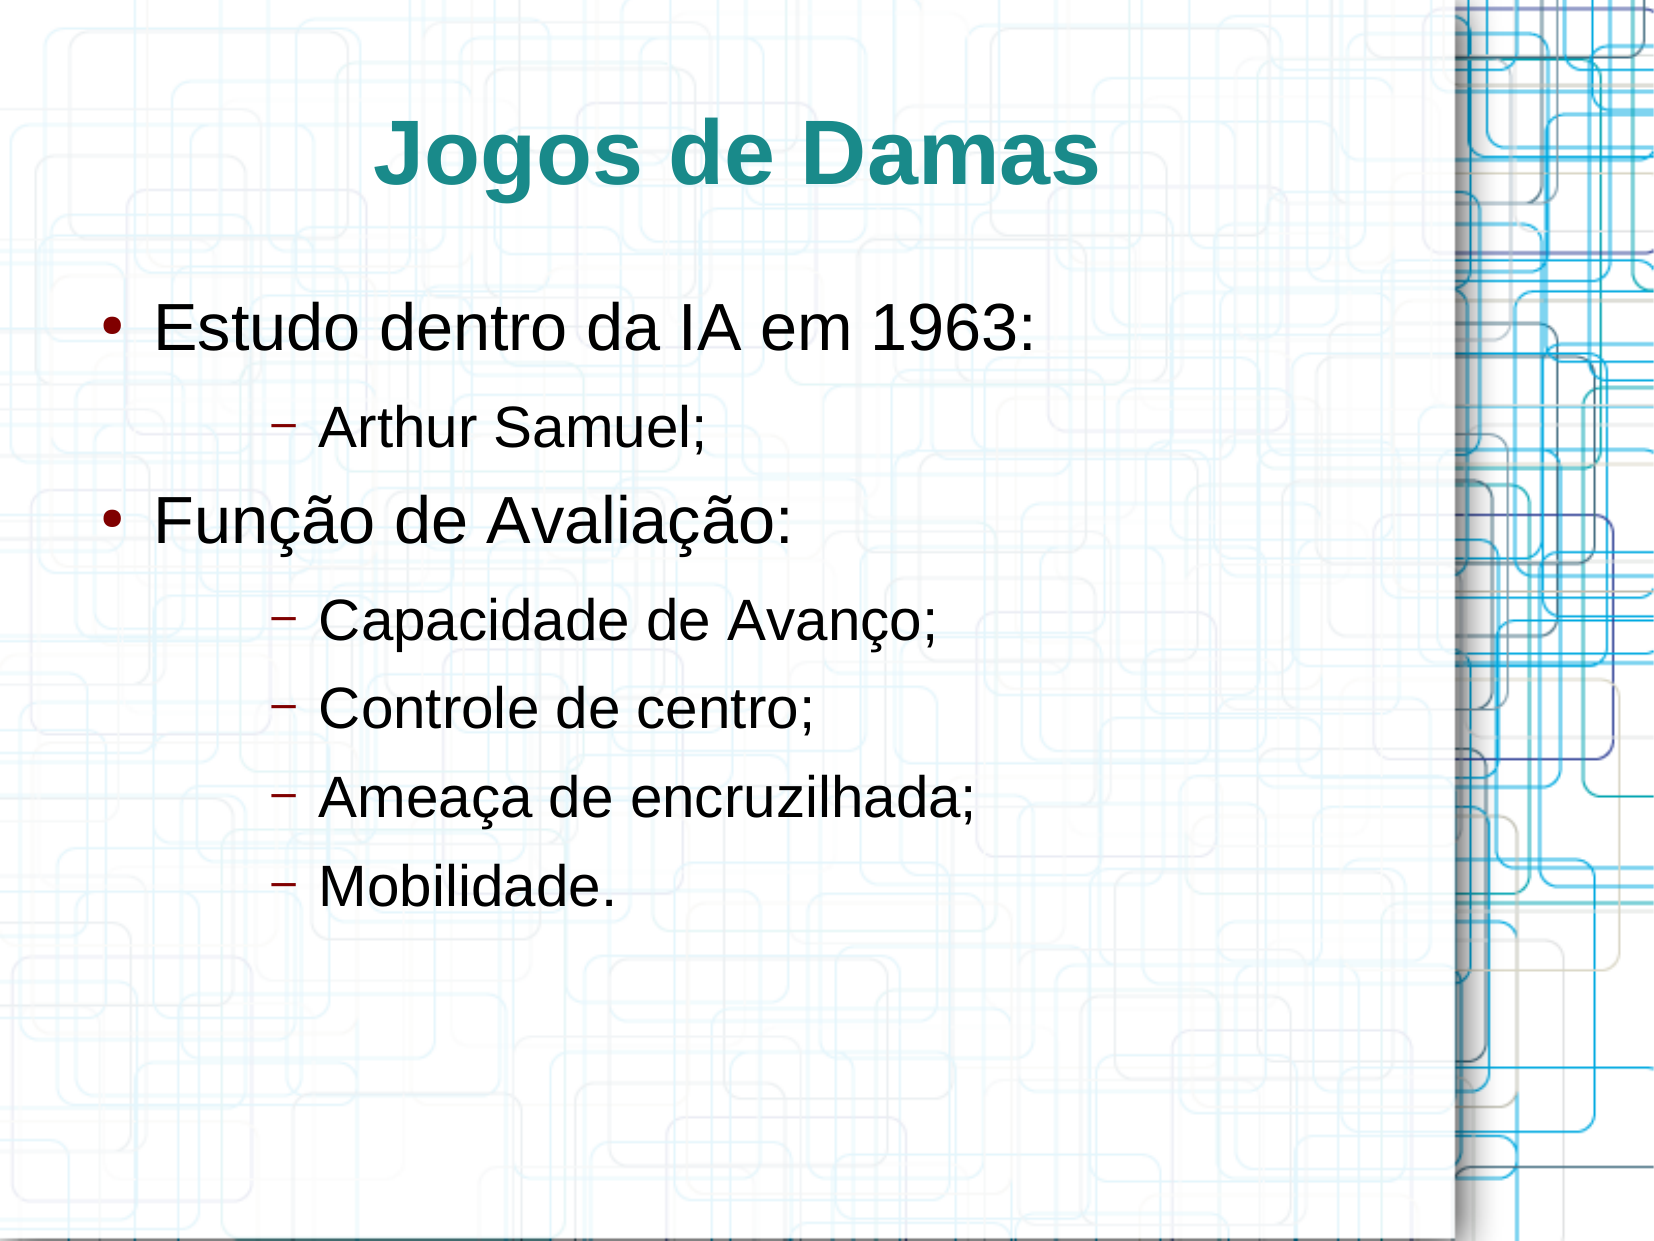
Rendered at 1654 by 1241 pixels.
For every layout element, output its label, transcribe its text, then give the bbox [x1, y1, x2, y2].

list Estudo dentro da IA em 1963: Arthur Samuel; Função de Avaliação: Capacidade de Avanço; Controle de centro; Ameaça de encruzilhada; Mobilidade. [82, 290, 1418, 1010]
title Jogos de Damas [59, 49, 1418, 257]
picture [0, 0, 1654, 1241]
